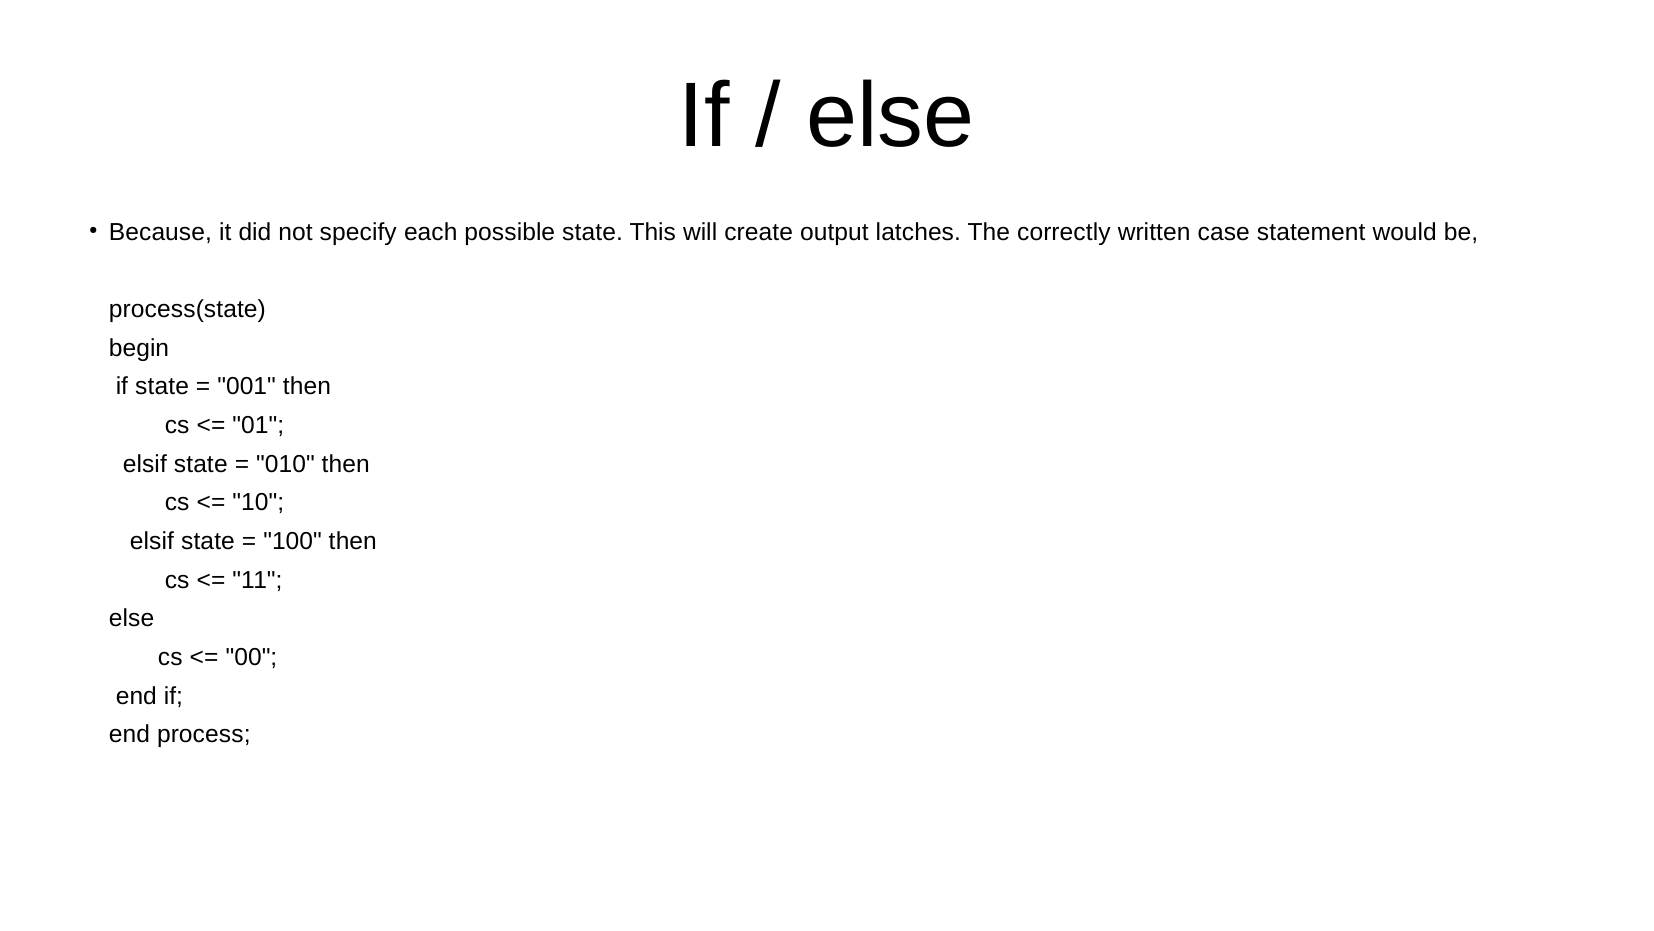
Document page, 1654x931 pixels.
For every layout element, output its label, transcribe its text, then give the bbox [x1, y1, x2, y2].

list Because, it did not specify each possible state. This will create output latches. The correctly written case statement would be, process(state) begin if state = "001" then cs <= "01"; elsif state = "010" then cs <= "10"; elsif state = "100" then cs <= "11"; else cs <= "00"; end if; end process; [82, 217, 1571, 758]
title If / else [82, 37, 1571, 193]
